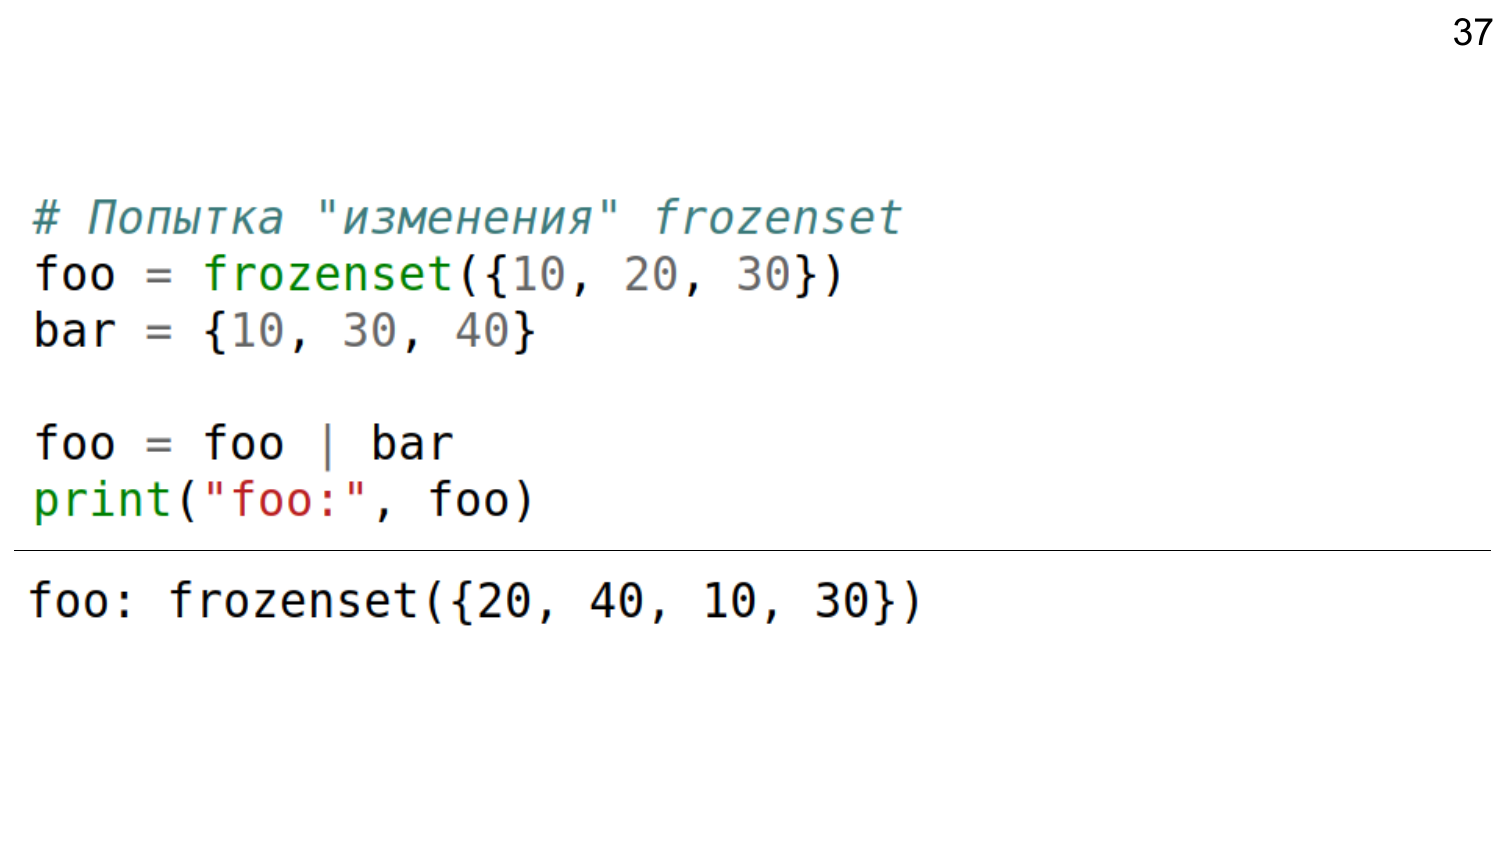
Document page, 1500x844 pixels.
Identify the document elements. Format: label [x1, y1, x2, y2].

picture [23, 184, 917, 535]
picture [18, 568, 933, 640]
